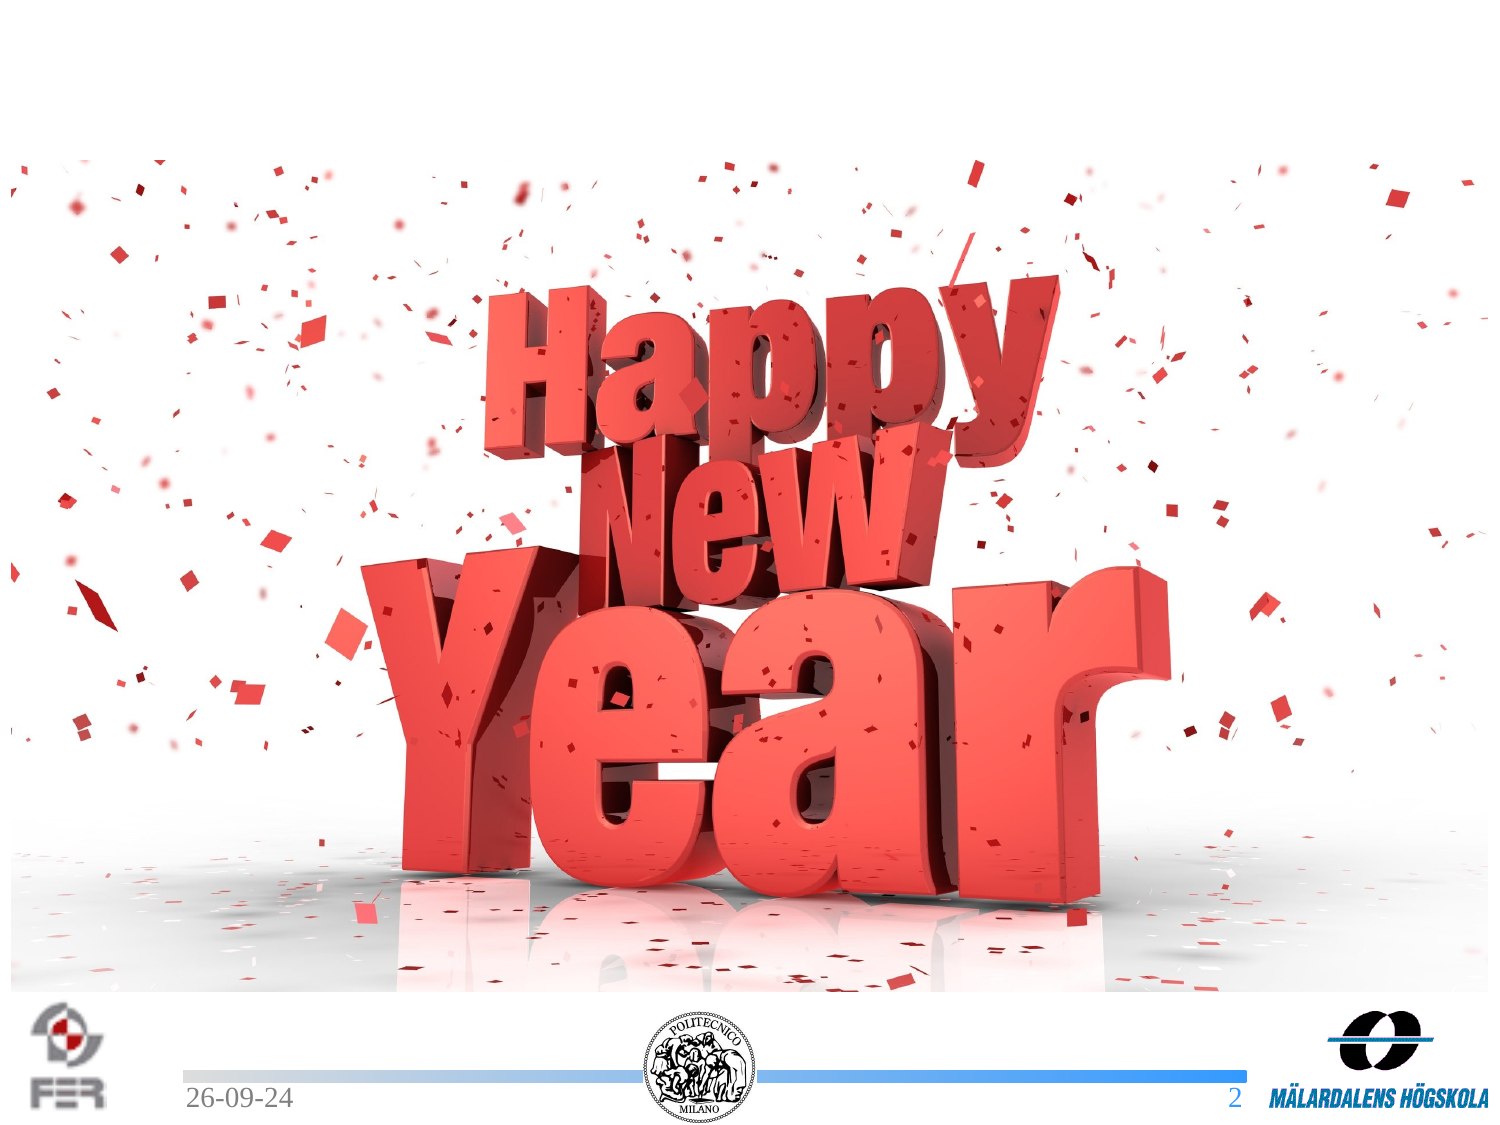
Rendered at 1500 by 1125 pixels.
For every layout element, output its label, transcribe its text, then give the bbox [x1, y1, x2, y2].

picture [643, 1011, 757, 1123]
picture [1368, 1093, 1374, 1104]
picture [1269, 1011, 1488, 1108]
text_box <numero> [1186, 1070, 1258, 1114]
picture [1454, 1091, 1459, 1108]
picture [11, 160, 1488, 1125]
picture [1435, 1096, 1441, 1104]
text_box 14-01-09 [171, 1070, 396, 1114]
